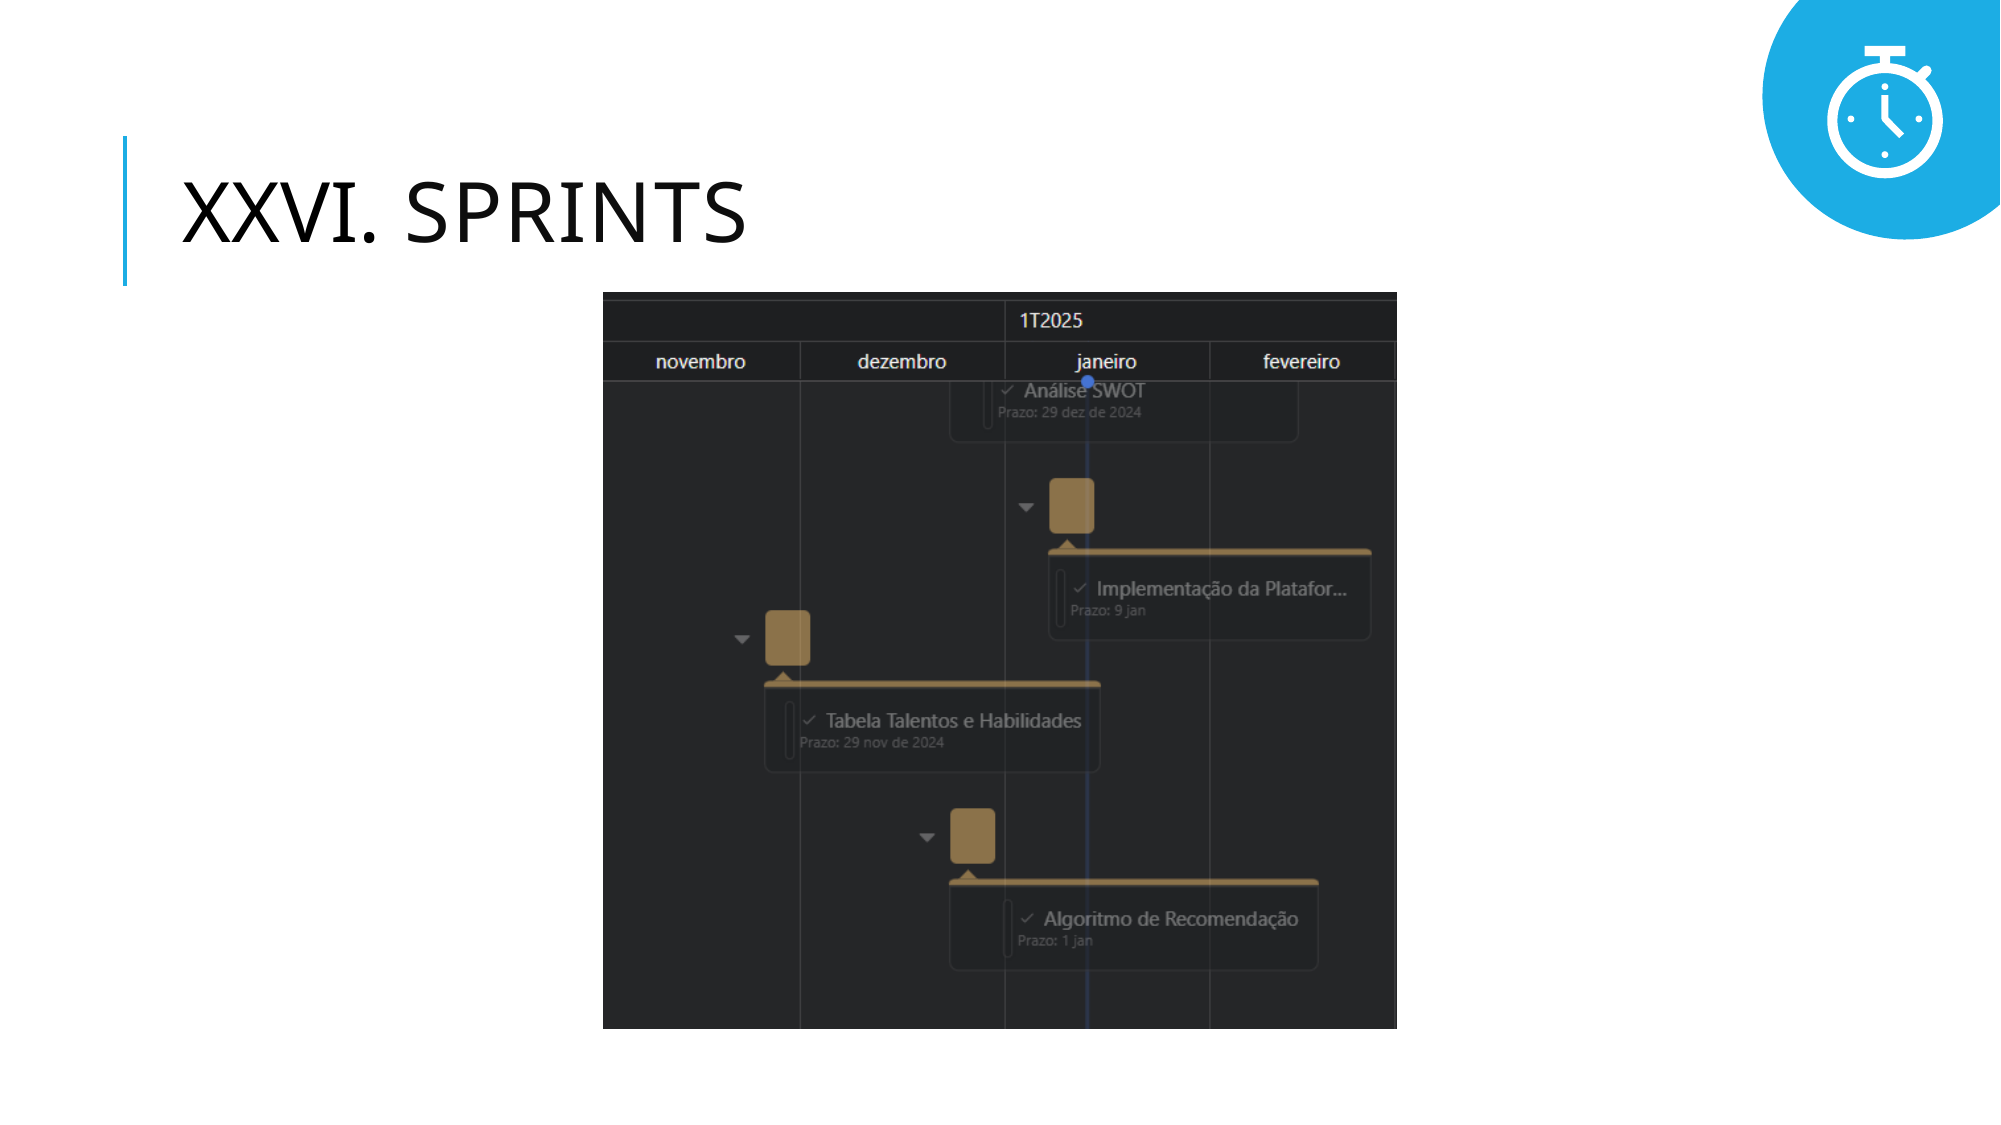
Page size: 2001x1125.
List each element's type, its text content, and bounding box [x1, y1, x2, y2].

picture [603, 293, 1397, 1029]
text_box [1762, 0, 2000, 240]
title Sprints [168, 96, 1763, 343]
